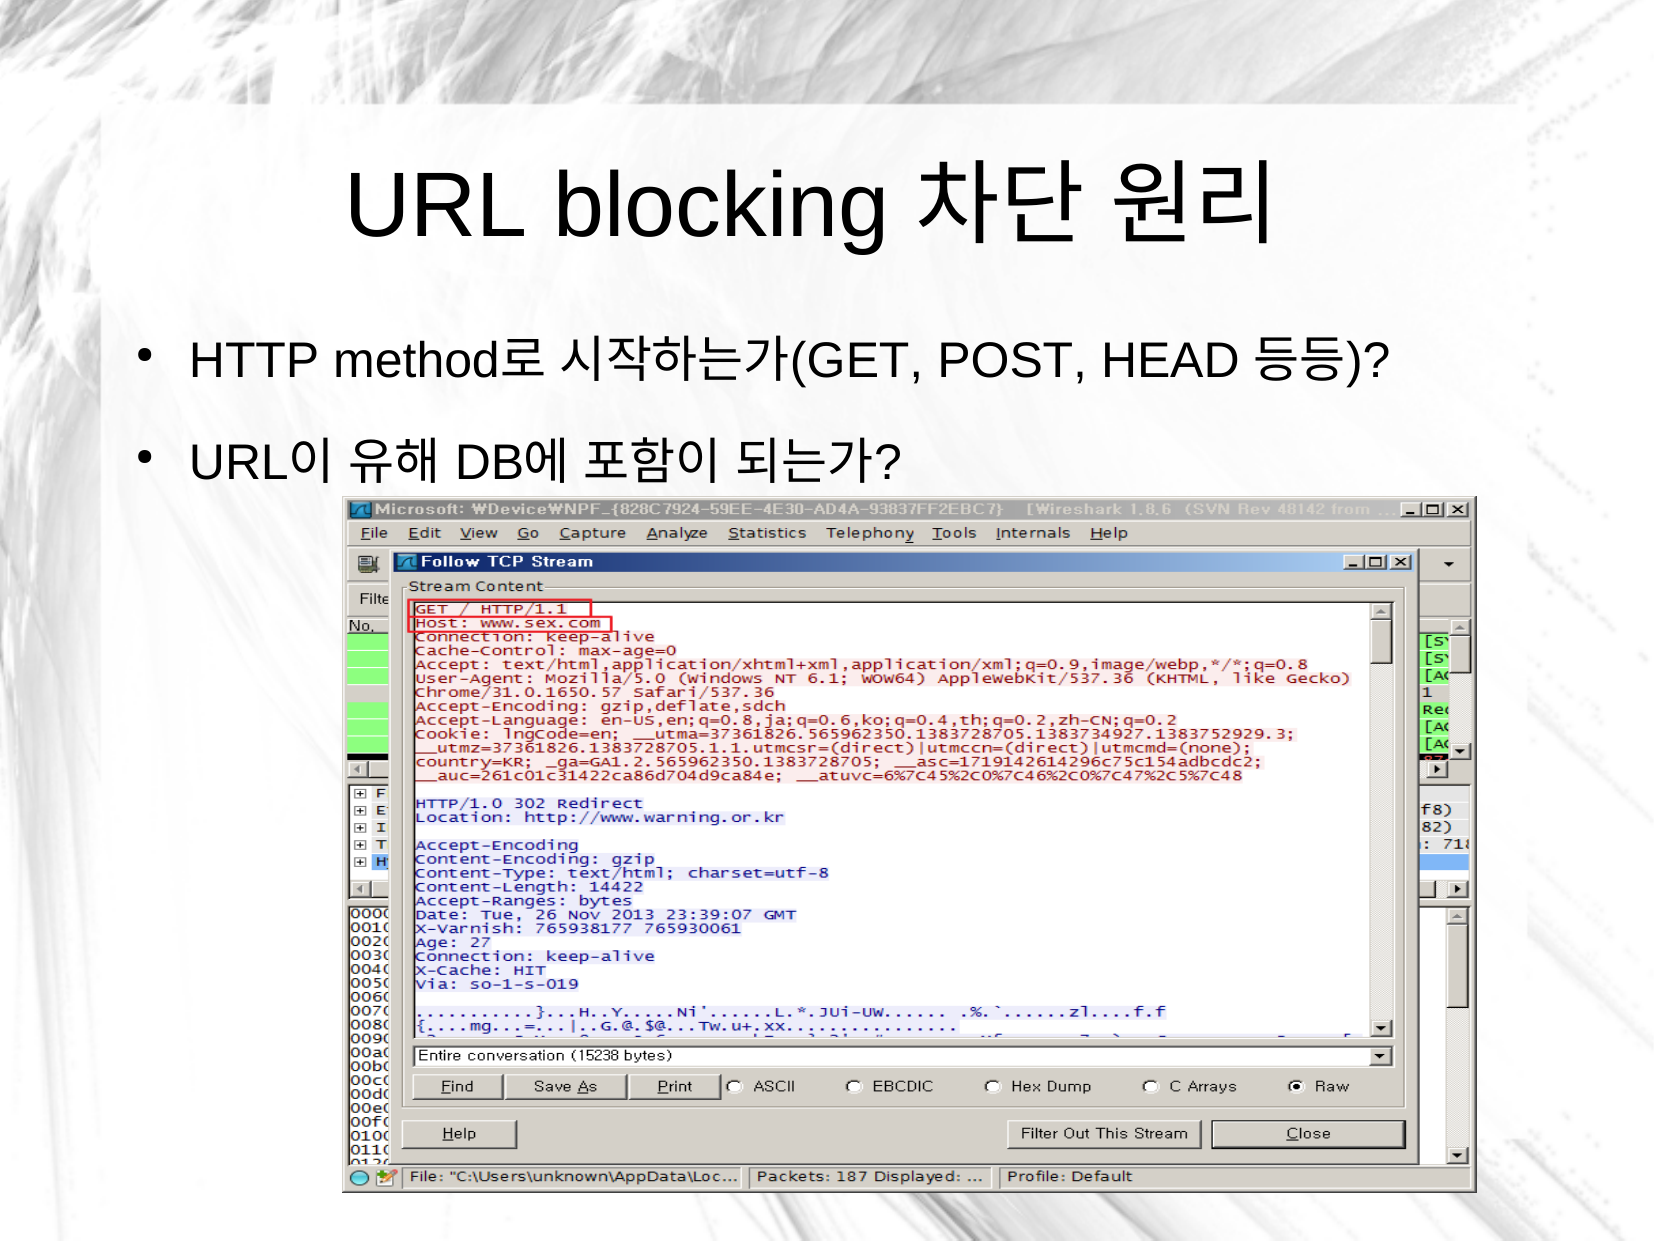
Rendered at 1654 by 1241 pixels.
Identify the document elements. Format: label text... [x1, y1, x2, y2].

list HTTP method로 시작하는가(GET, POST, HEAD 등등)? URL이 유해 DB에 포함이 되는가? [118, 319, 1571, 945]
title URL blocking 차단 원리 [118, 112, 1506, 281]
picture [0, 0, 1654, 1241]
